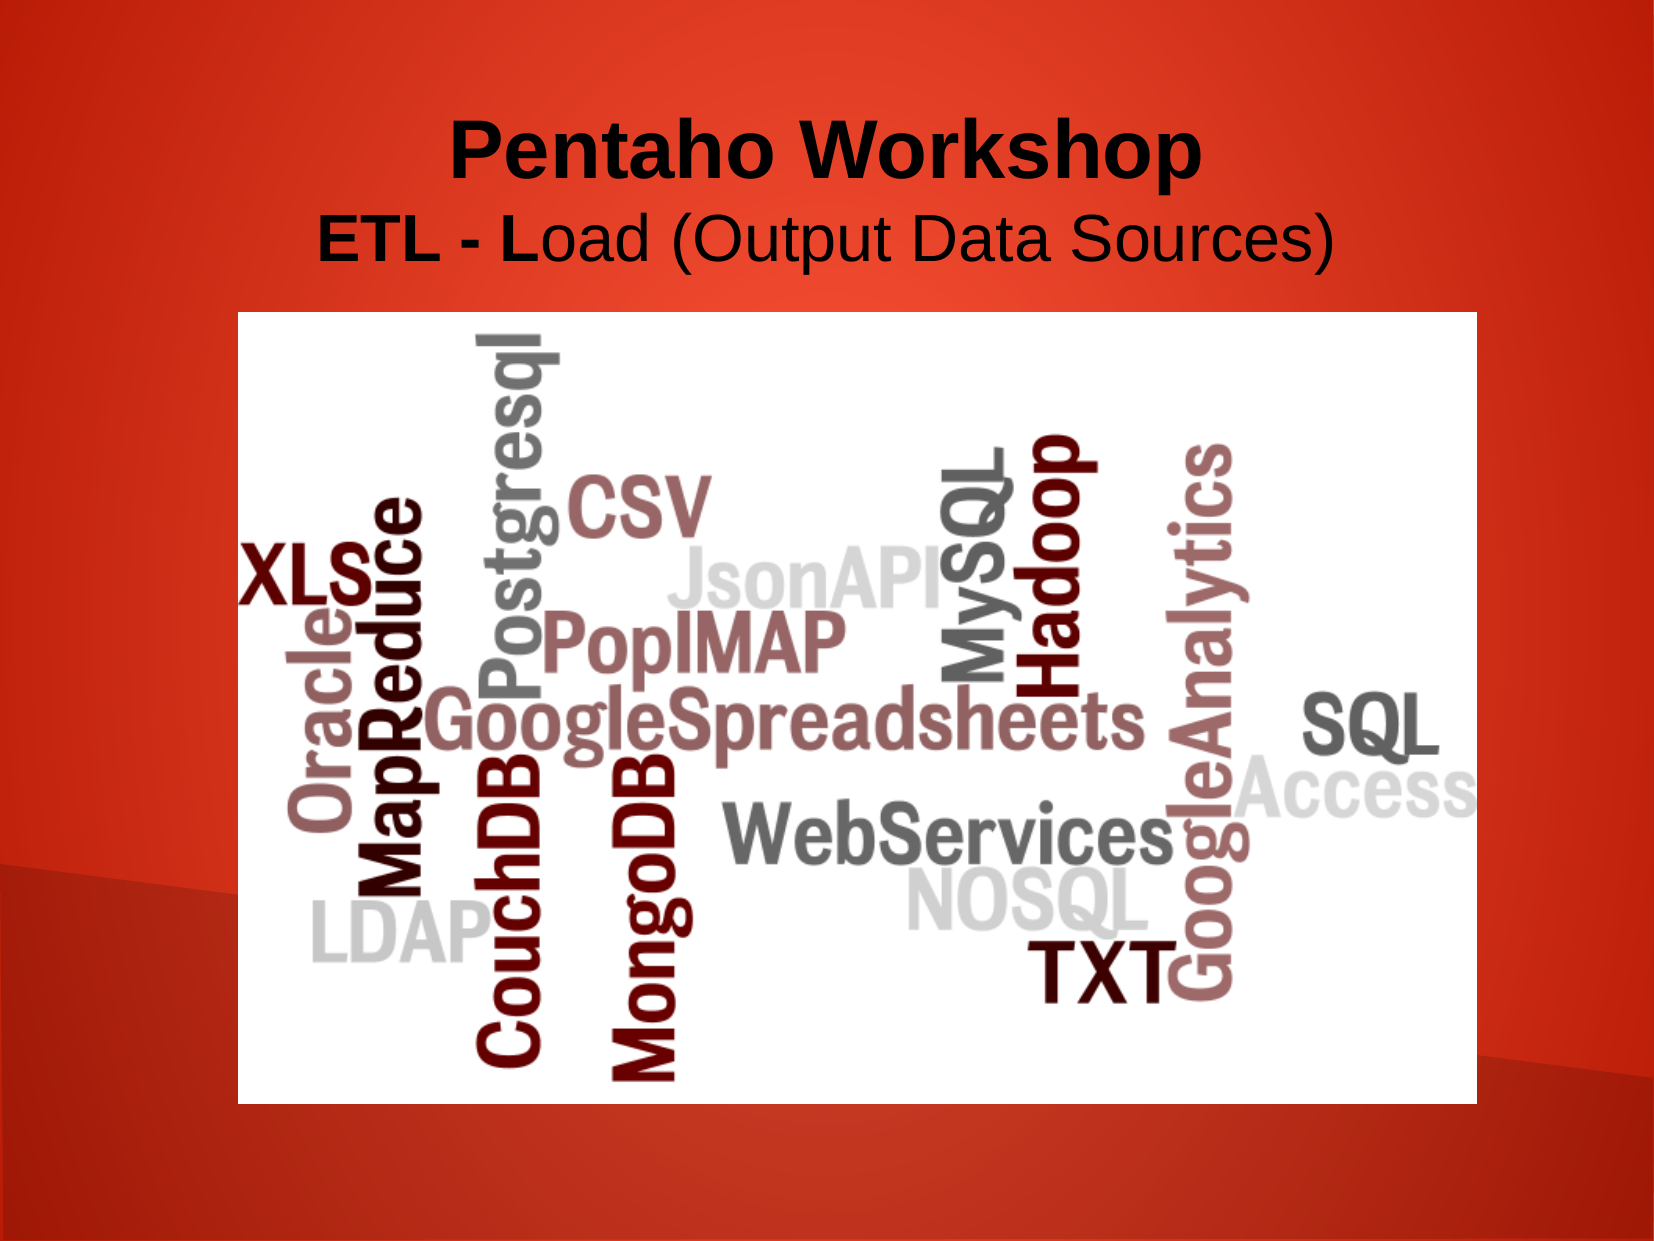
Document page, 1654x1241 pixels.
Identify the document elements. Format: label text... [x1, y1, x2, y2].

subtitle ETL - Load (Output Data Sources) [82, 201, 1571, 1099]
picture [238, 312, 1477, 1104]
title Pentaho Workshop [82, 47, 1571, 201]
